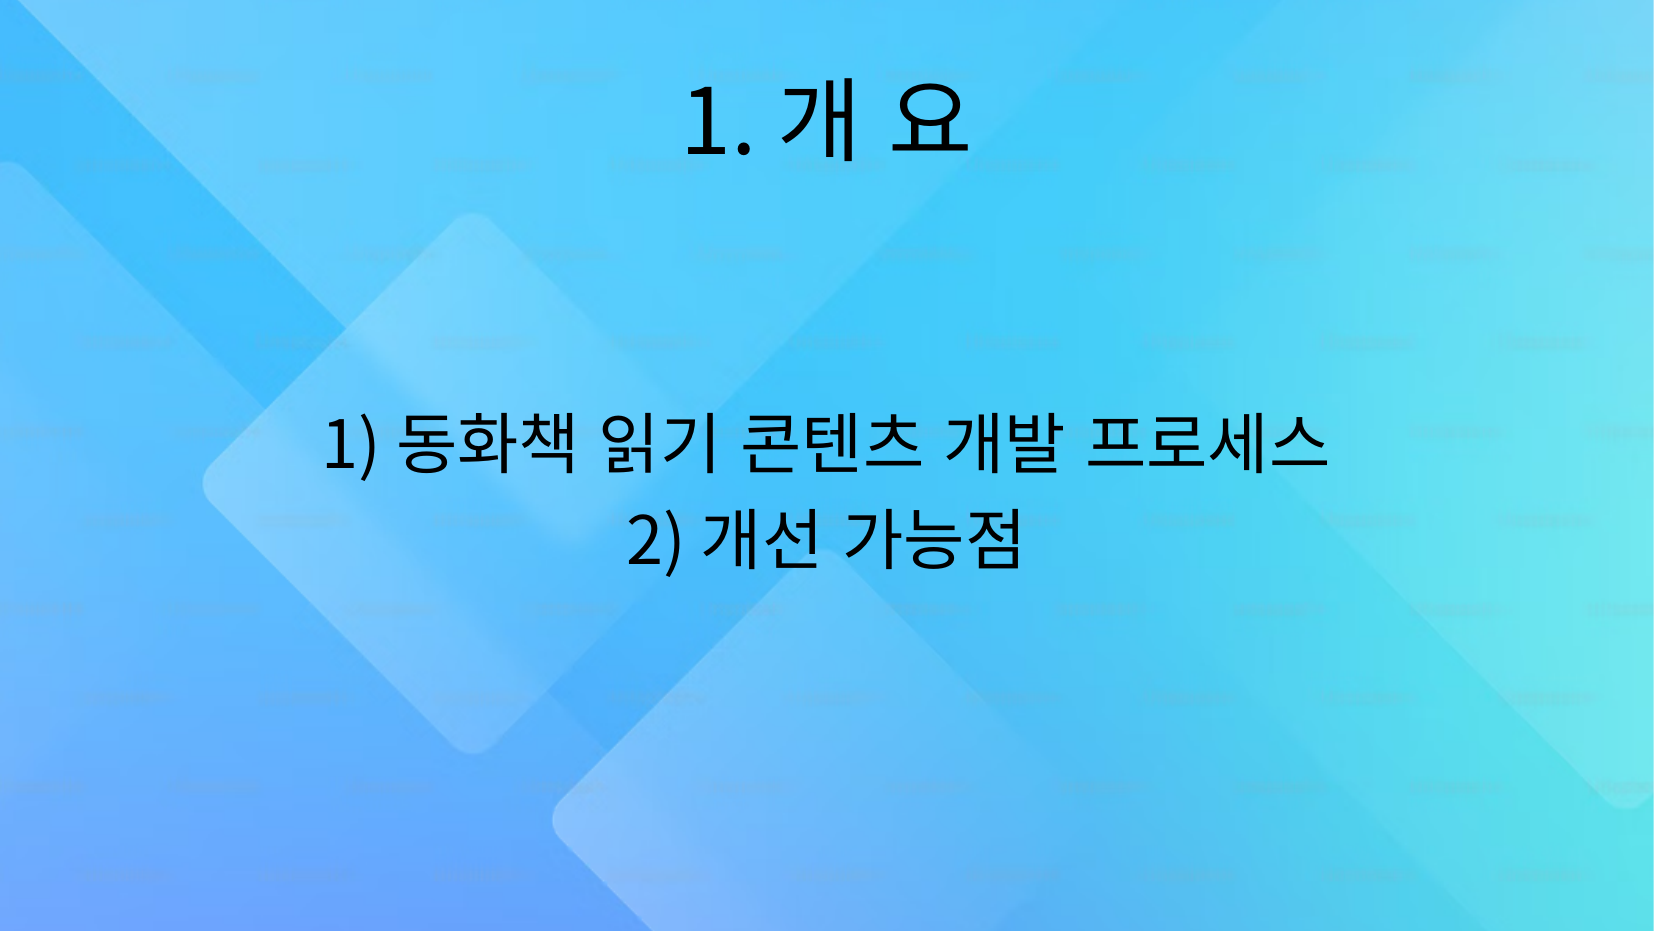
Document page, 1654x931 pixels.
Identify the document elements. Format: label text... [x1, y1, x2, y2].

subtitle 1) 동화책 읽기 콘텐츠 개발 프로세스 2) 개선 가능점 [82, 217, 1571, 758]
picture [0, 0, 1654, 931]
title 1. 개 요 [82, 37, 1571, 193]
